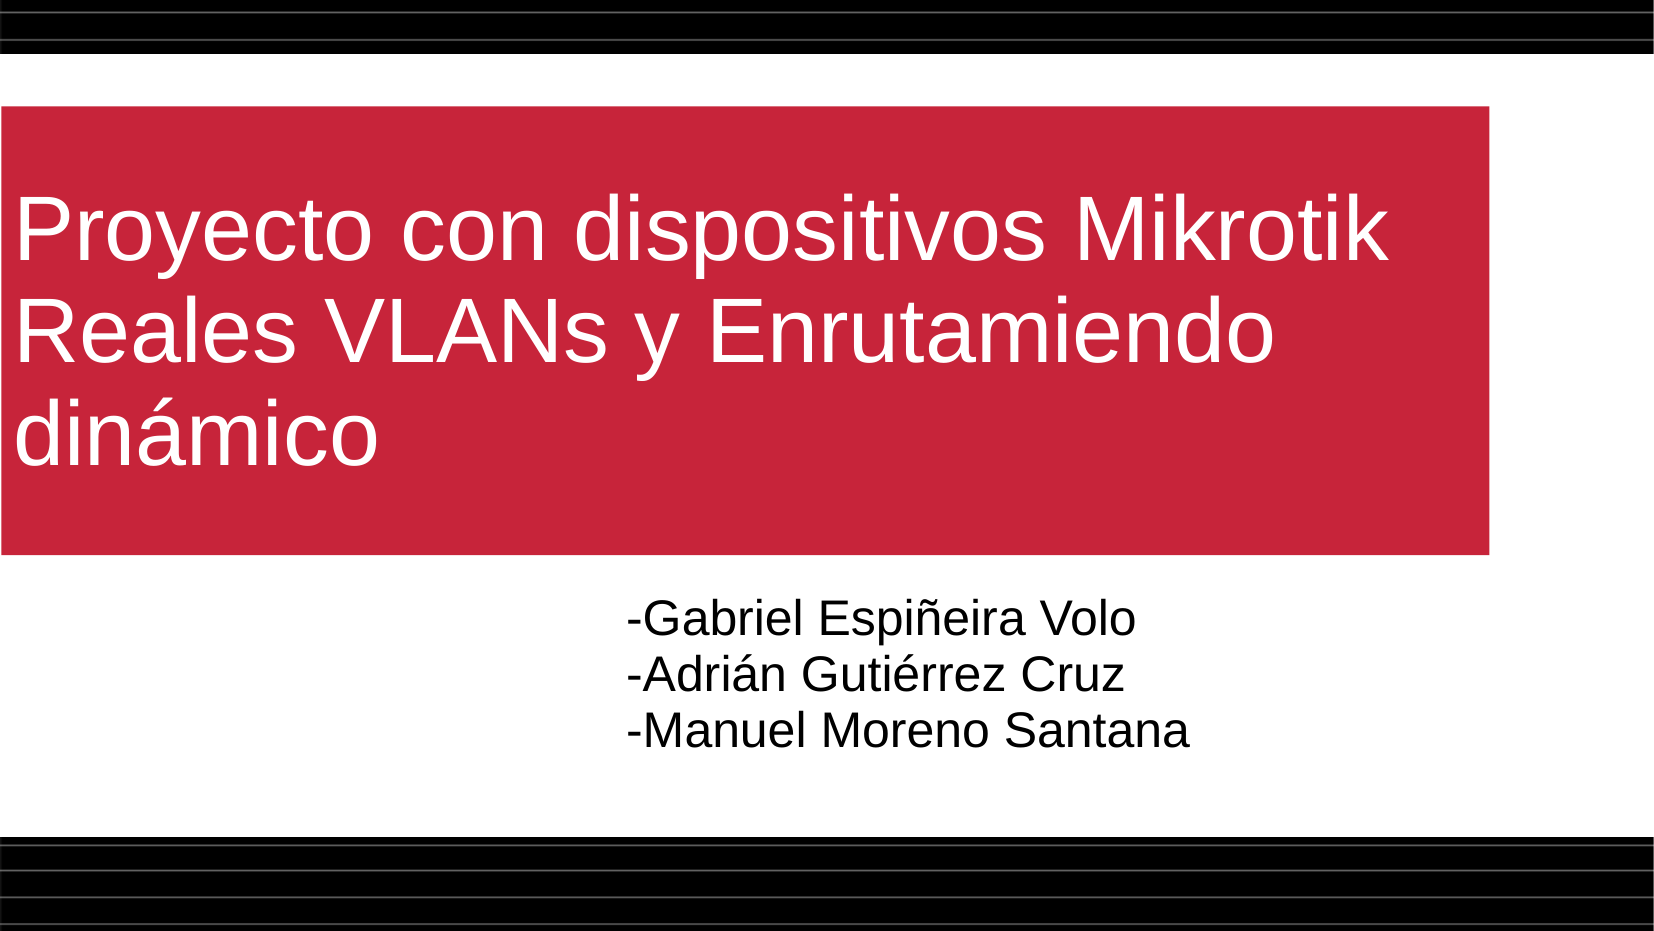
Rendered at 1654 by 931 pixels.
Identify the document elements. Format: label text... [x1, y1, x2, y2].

picture [0, 837, 1654, 931]
title Proyecto con dispositivos Mikrotik Reales VLANs y Enrutamiendo dinámico [1, 106, 1490, 556]
subtitle -Gabriel Espiñeira Volo -Adrián Gutiérrez Cruz -Manuel Moreno Santana [625, 590, 1489, 804]
picture [0, 0, 1654, 54]
